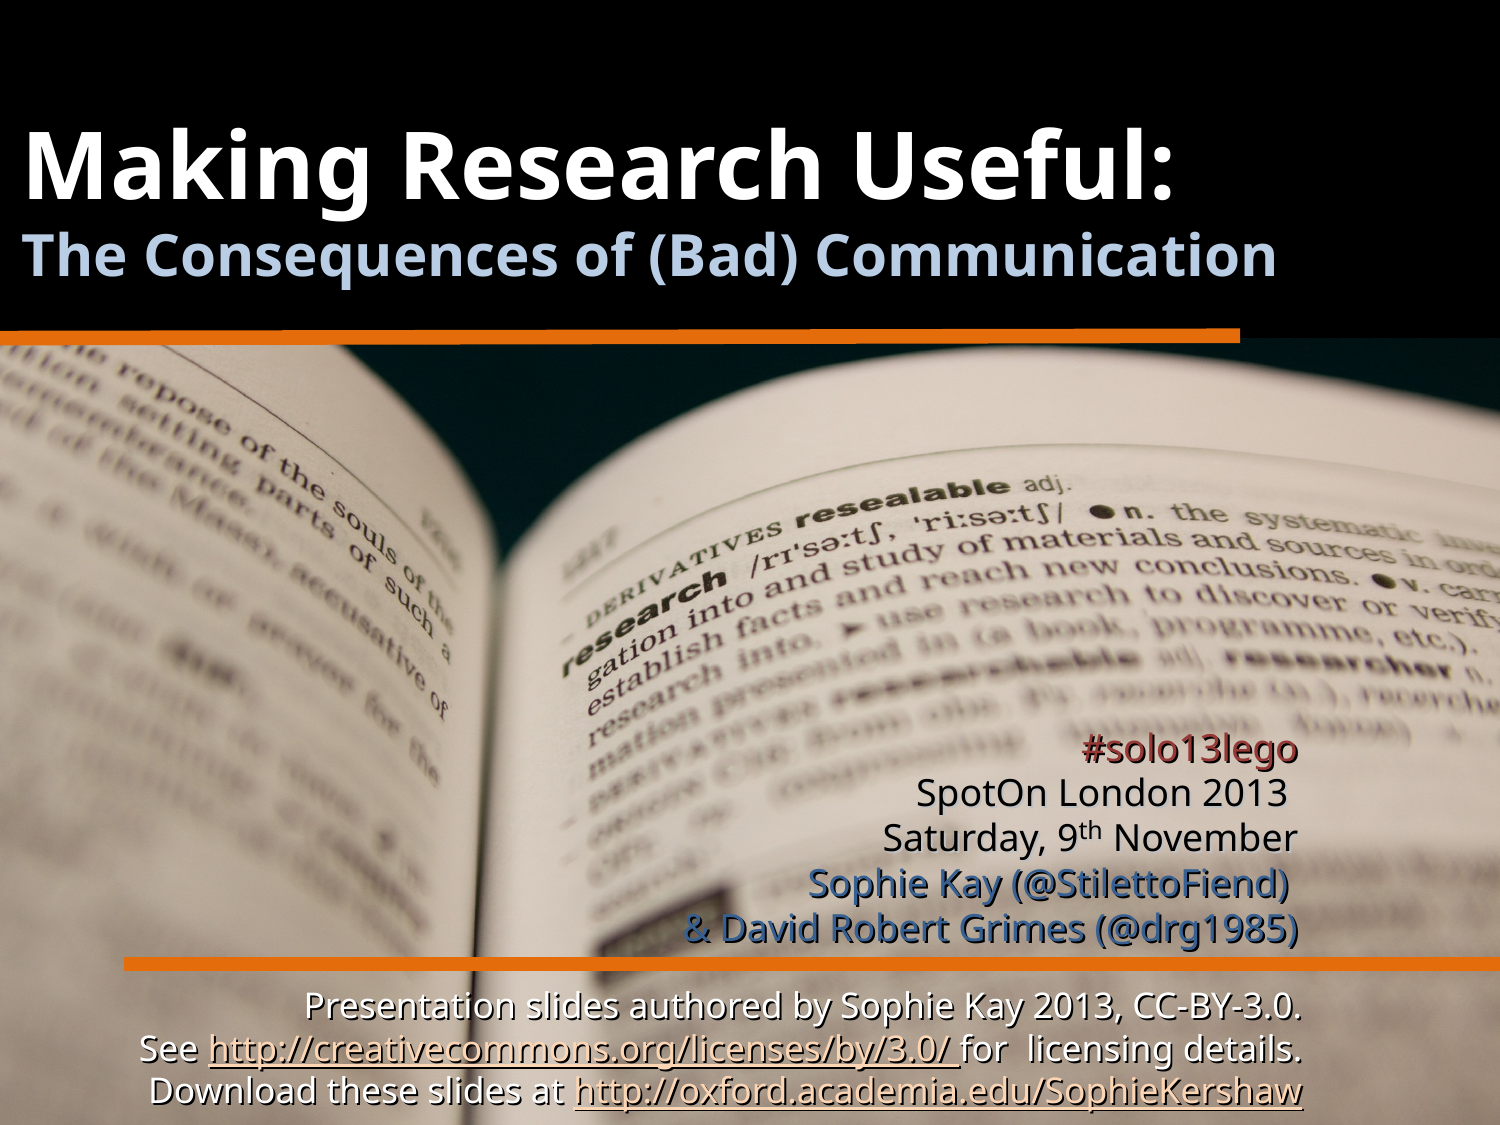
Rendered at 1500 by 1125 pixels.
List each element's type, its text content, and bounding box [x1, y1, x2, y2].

text_box Making Research Useful: The Consequences of (Bad) Communication [6, 98, 1484, 298]
picture [0, 302, 1500, 1125]
text_box #solo13lego SpotOn London 2013 Saturday, 9th November Sophie Kay (@StilettoFiend) & David Robert Grimes (@drg1985) [667, 716, 1495, 959]
text_box Presentation slides authored by Sophie Kay 2013, CC-BY-3.0. See http://creativecommons.org/licenses/by/3.0/ for licensing details. Download these slides at http://oxford.academia.edu/SophieKershaw [123, 975, 1495, 1125]
